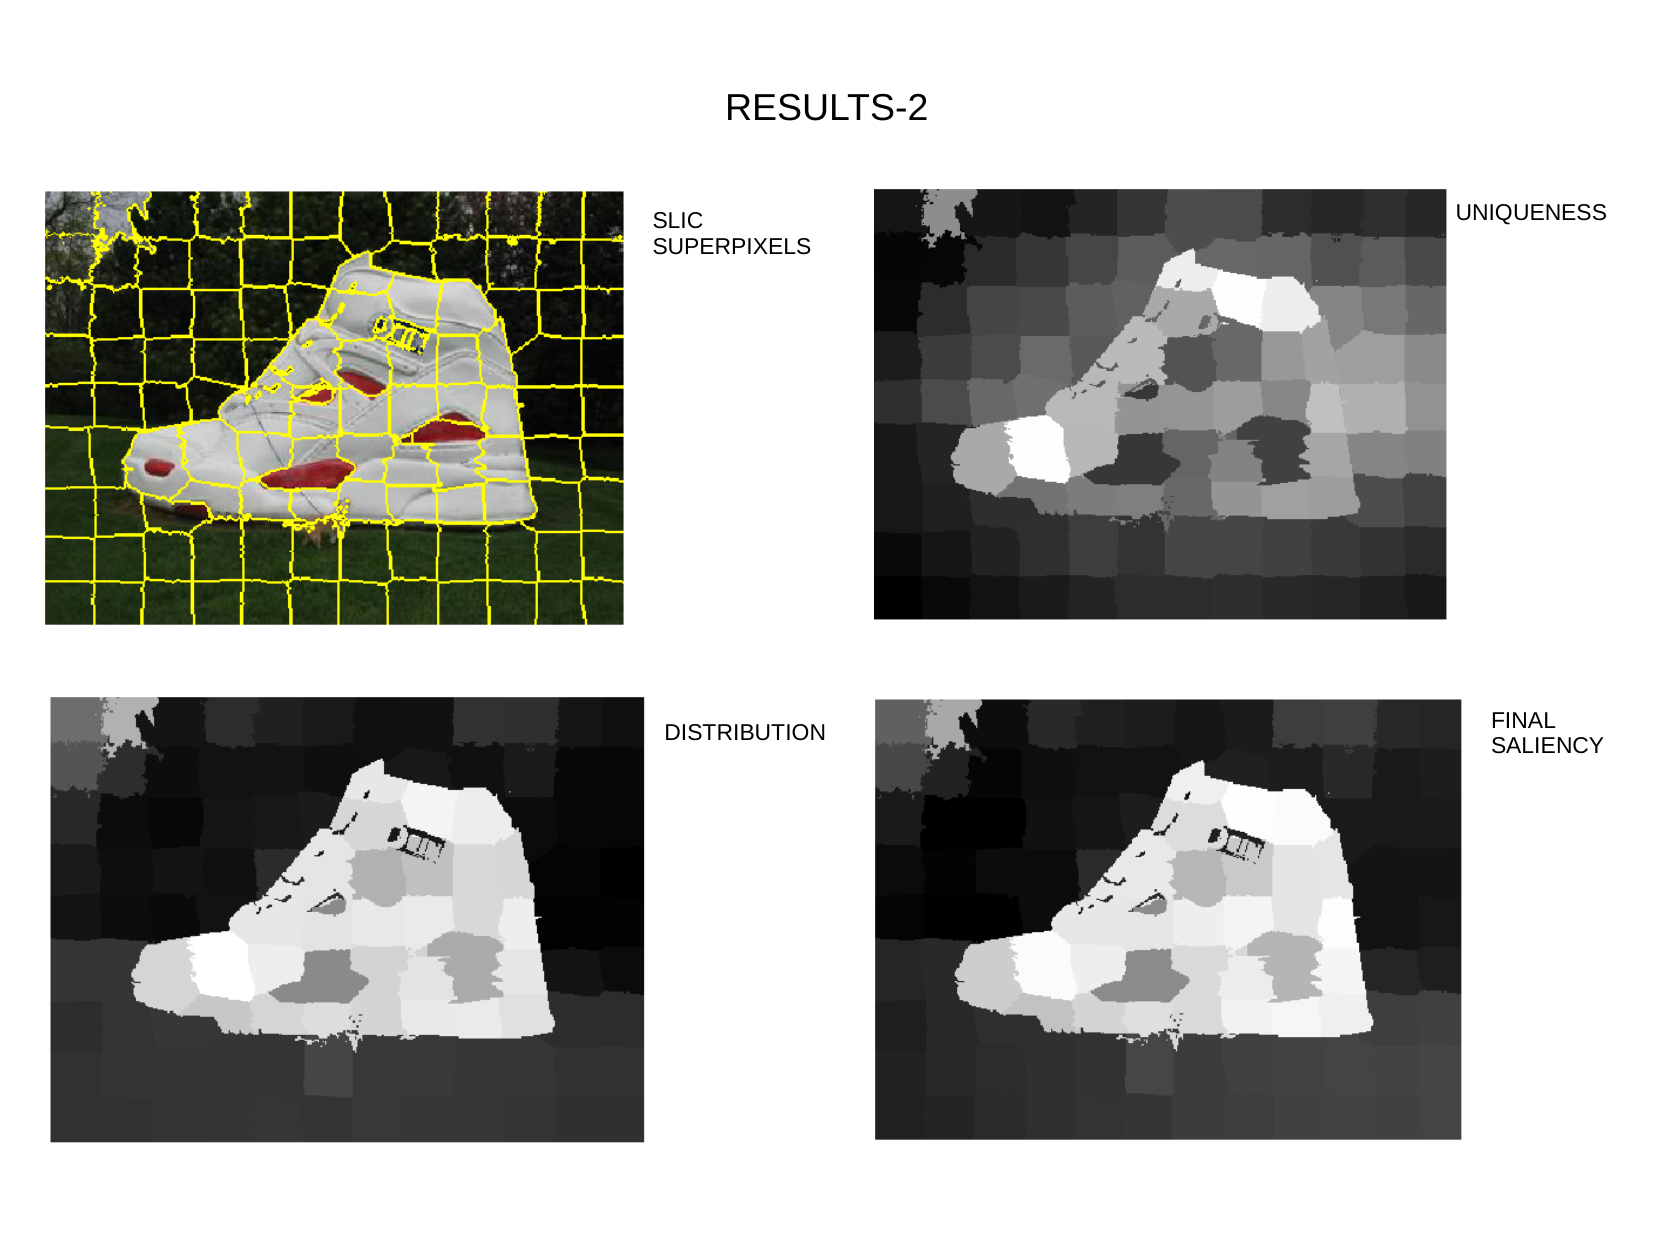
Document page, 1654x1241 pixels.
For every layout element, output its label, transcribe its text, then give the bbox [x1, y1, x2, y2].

picture [874, 188, 1450, 623]
text_box FINAL SALIENCY [1476, 700, 1642, 792]
text_box UNIQUENESS [1440, 192, 1630, 237]
text_box DISTRIBUTION [649, 711, 863, 804]
picture [874, 696, 1465, 1141]
text_box SLIC SUPERPIXELS [637, 200, 827, 293]
picture [47, 696, 649, 1146]
picture [44, 188, 626, 626]
title RESULTS-2 [82, 49, 1571, 166]
